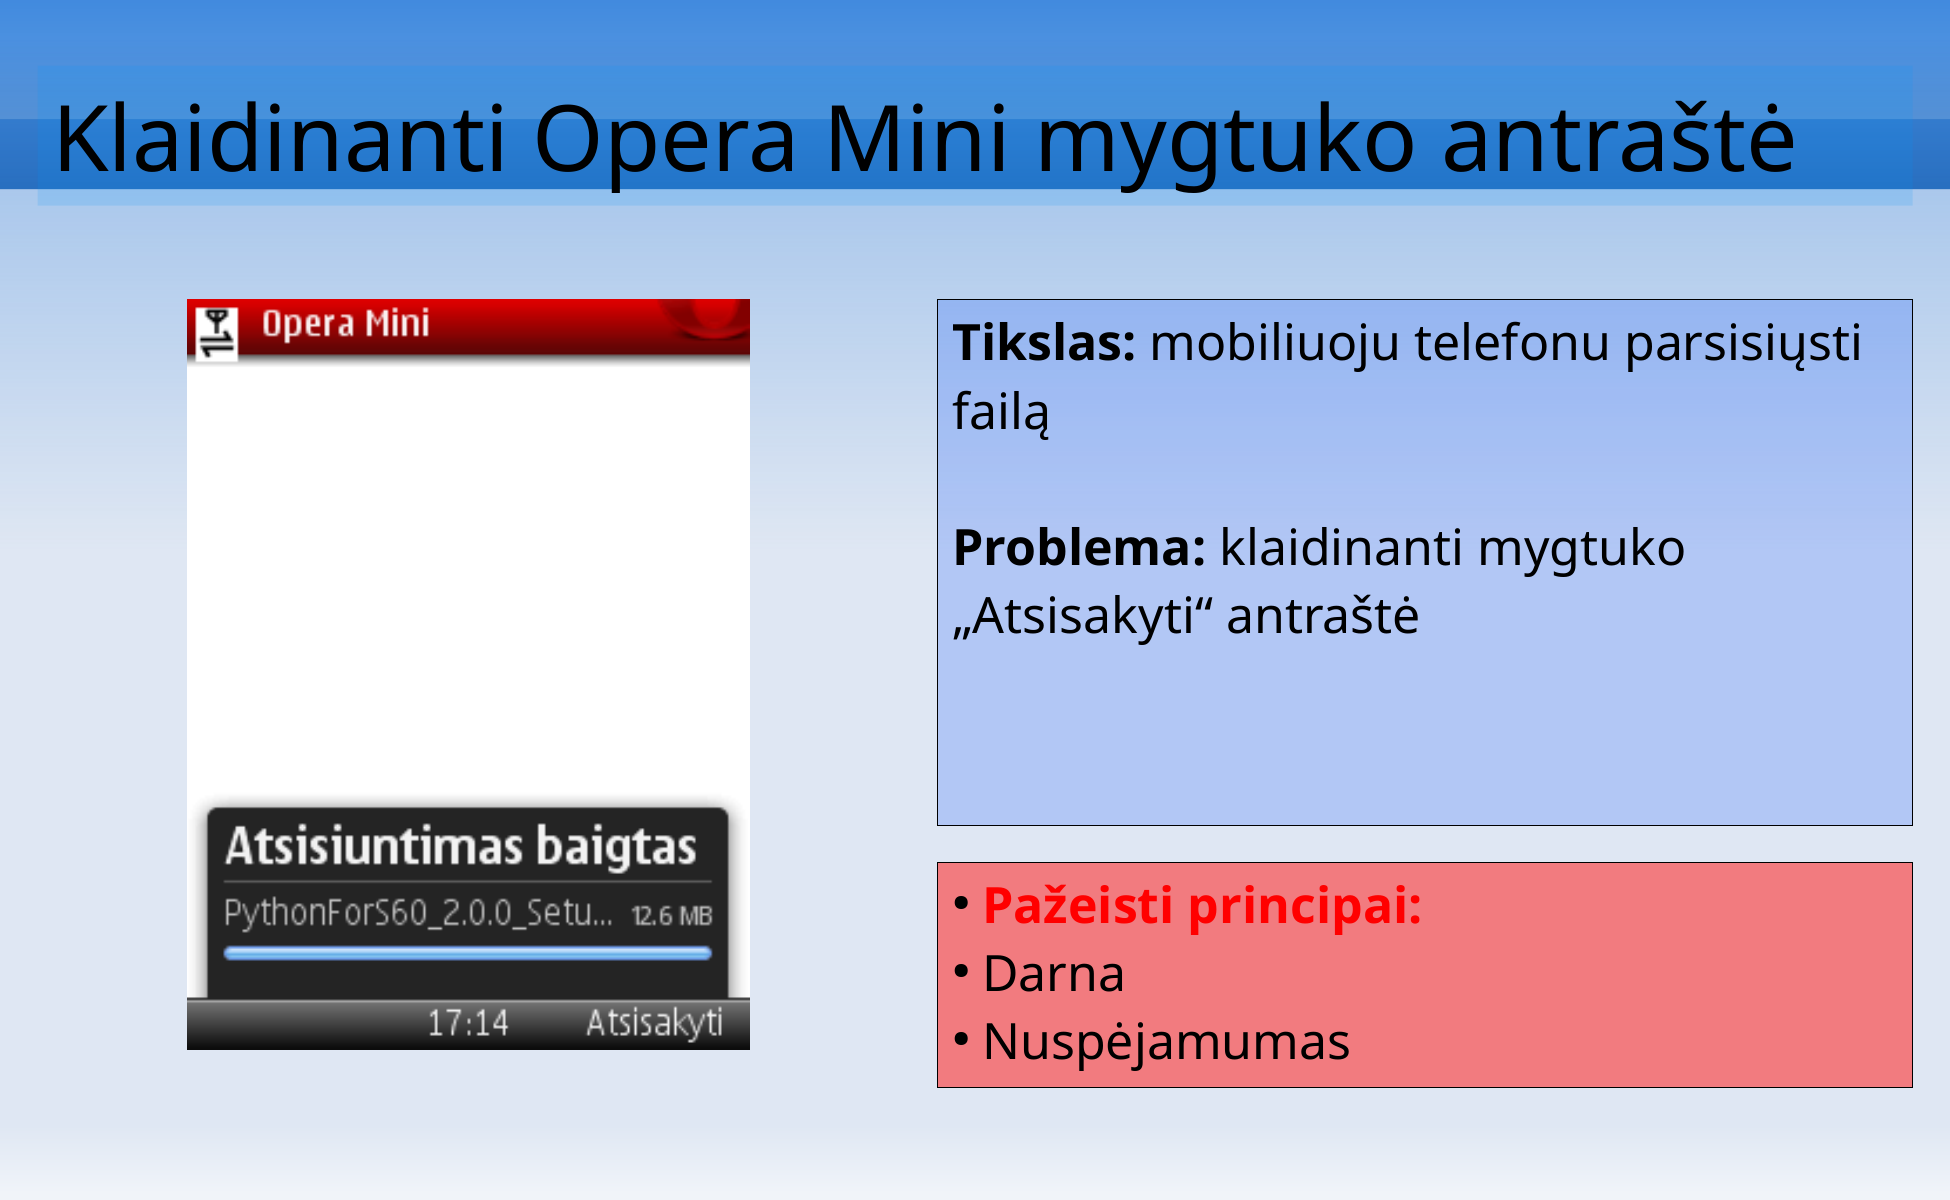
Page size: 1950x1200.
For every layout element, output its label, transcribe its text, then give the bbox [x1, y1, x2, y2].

picture [0, 0, 1950, 1200]
text_box Pažeisti principai: Darna Nuspėjamumas [937, 862, 1913, 1088]
text_box Tikslas: mobiliuoju telefonu parsisiųsti failą Problema: klaidinanti mygtuko „Atsisakyti“ antraštė [937, 299, 1913, 826]
text_box Klaidinanti Opera Mini mygtuko antraštė [37, 65, 1913, 188]
